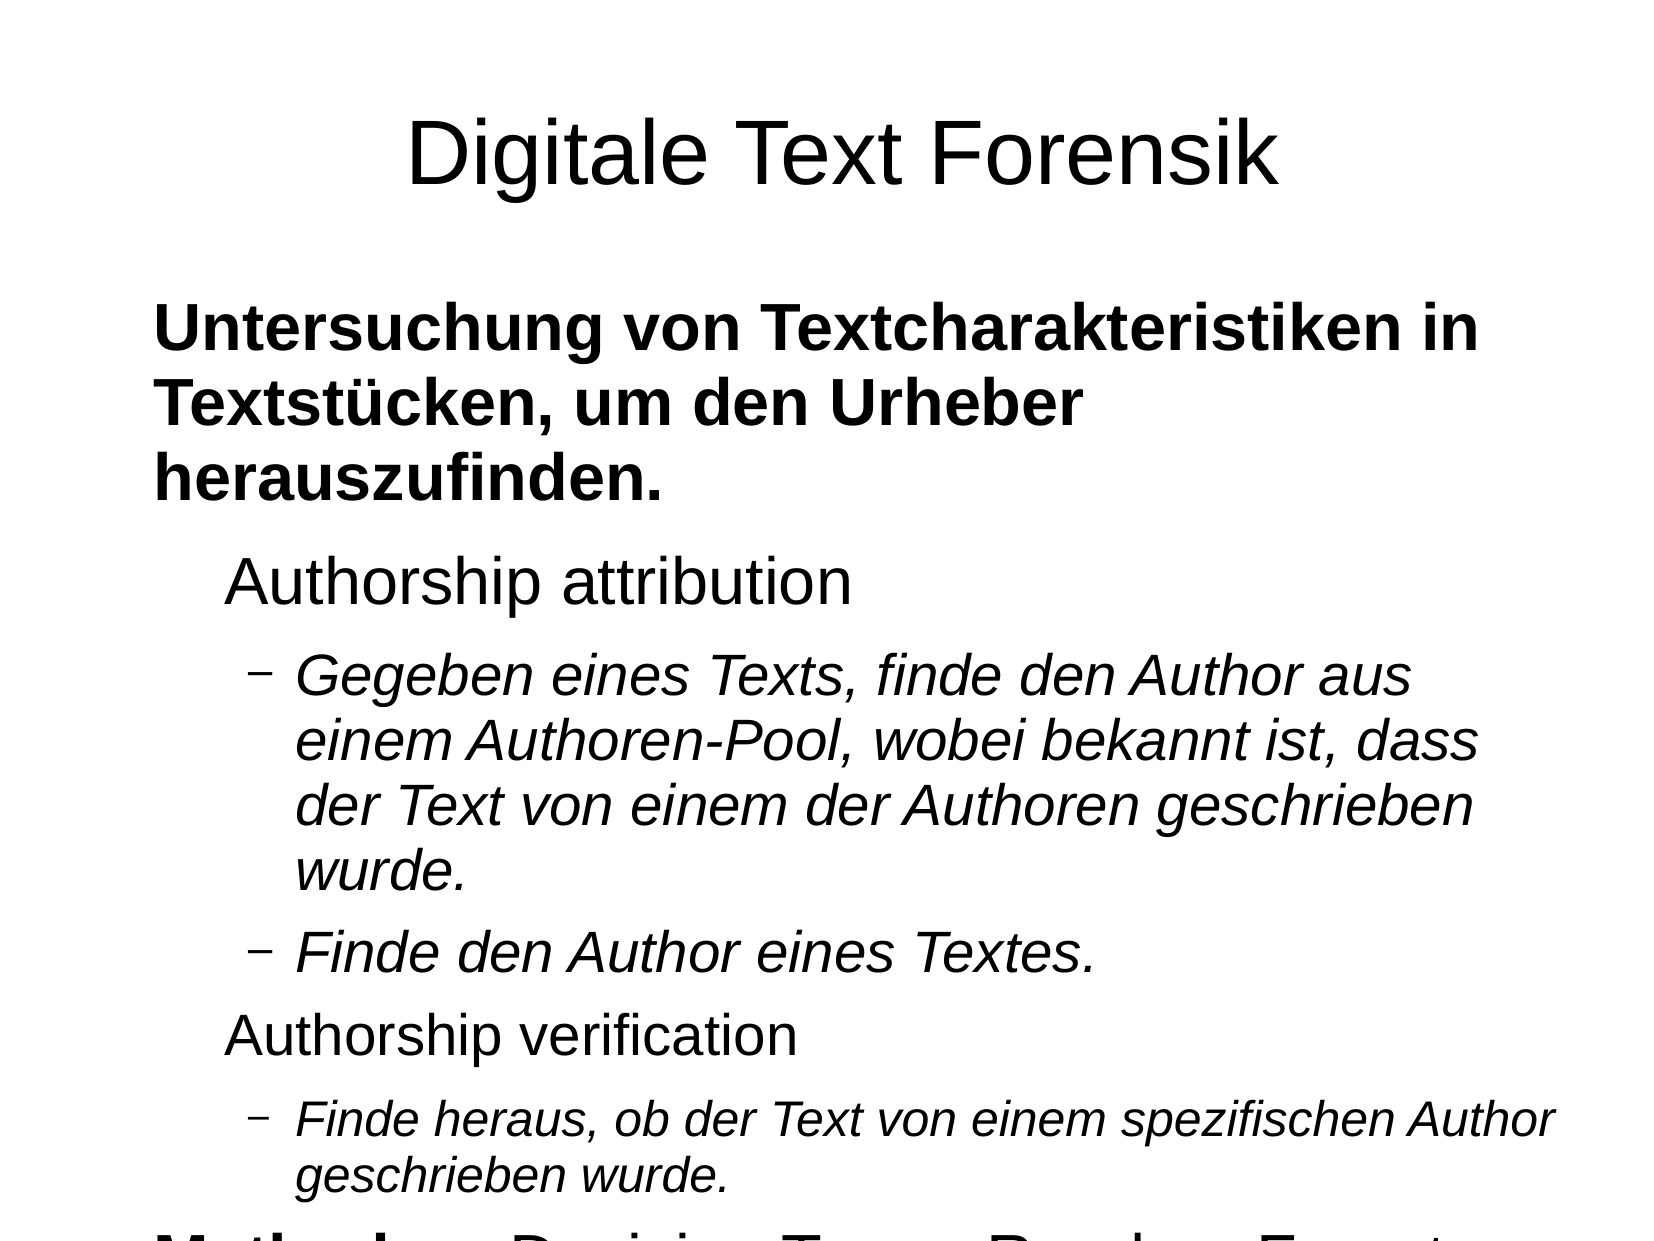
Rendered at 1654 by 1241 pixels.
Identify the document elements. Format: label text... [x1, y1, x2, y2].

title Digitale Text Forensik [82, 49, 1571, 257]
list Untersuchung von Textcharakteristiken in Textstücken, um den Urheber herauszufinden. Authorship attribution Gegeben eines Texts, finde den Author aus einem Authoren-Pool, wobei bekannt ist, dass der Text von einem der Authoren geschrieben wurde. Finde den Author eines Textes. Authorship verification Finde heraus, ob der Text von einem spezifischen Author geschrieben wurde. Methoden: Decision Trees, Random Forests, RNNs, Naive Bayes Classifier [82, 290, 1571, 1241]
